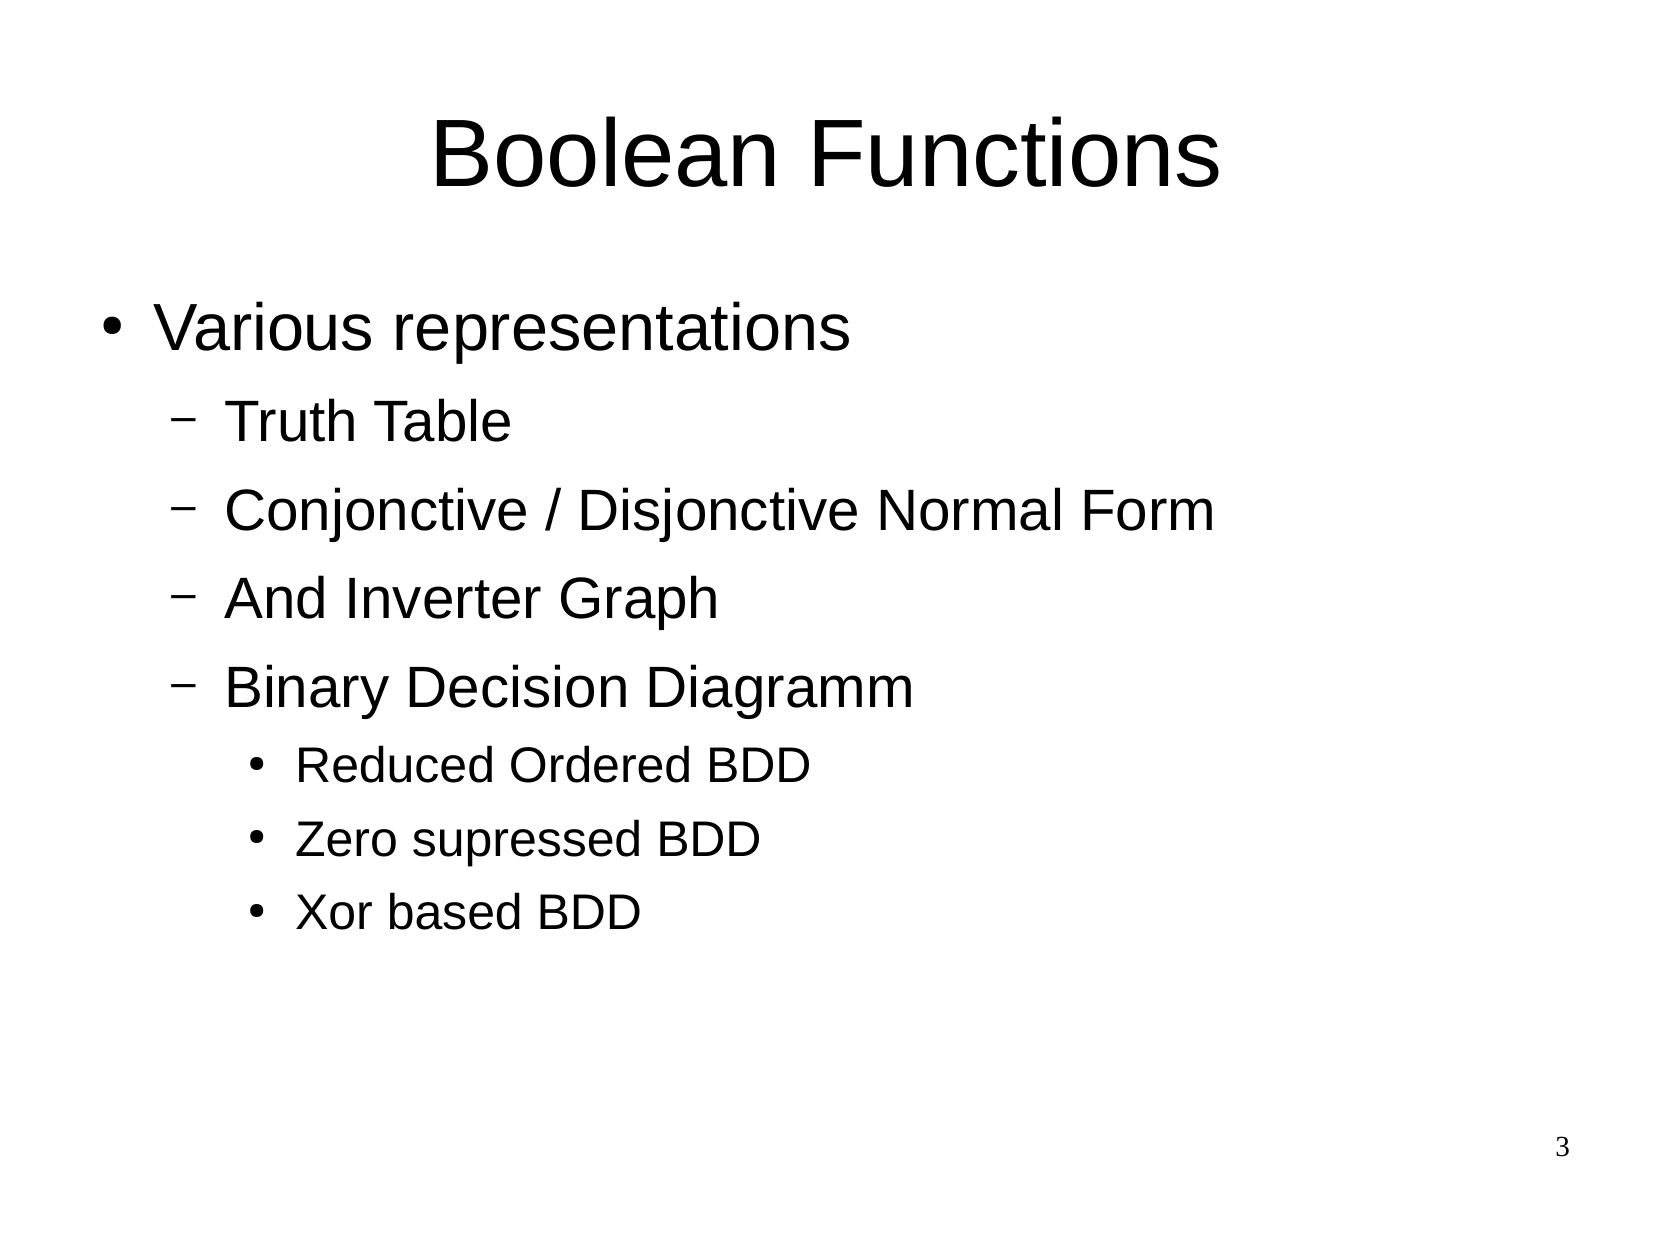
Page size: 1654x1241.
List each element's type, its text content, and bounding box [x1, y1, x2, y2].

title Boolean Functions [82, 49, 1571, 257]
list Various representations Truth Table Conjonctive / Disjonctive Normal Form And Inverter Graph Binary Decision Diagramm Reduced Ordered BDD Zero supressed BDD Xor based BDD [82, 290, 1571, 1010]
